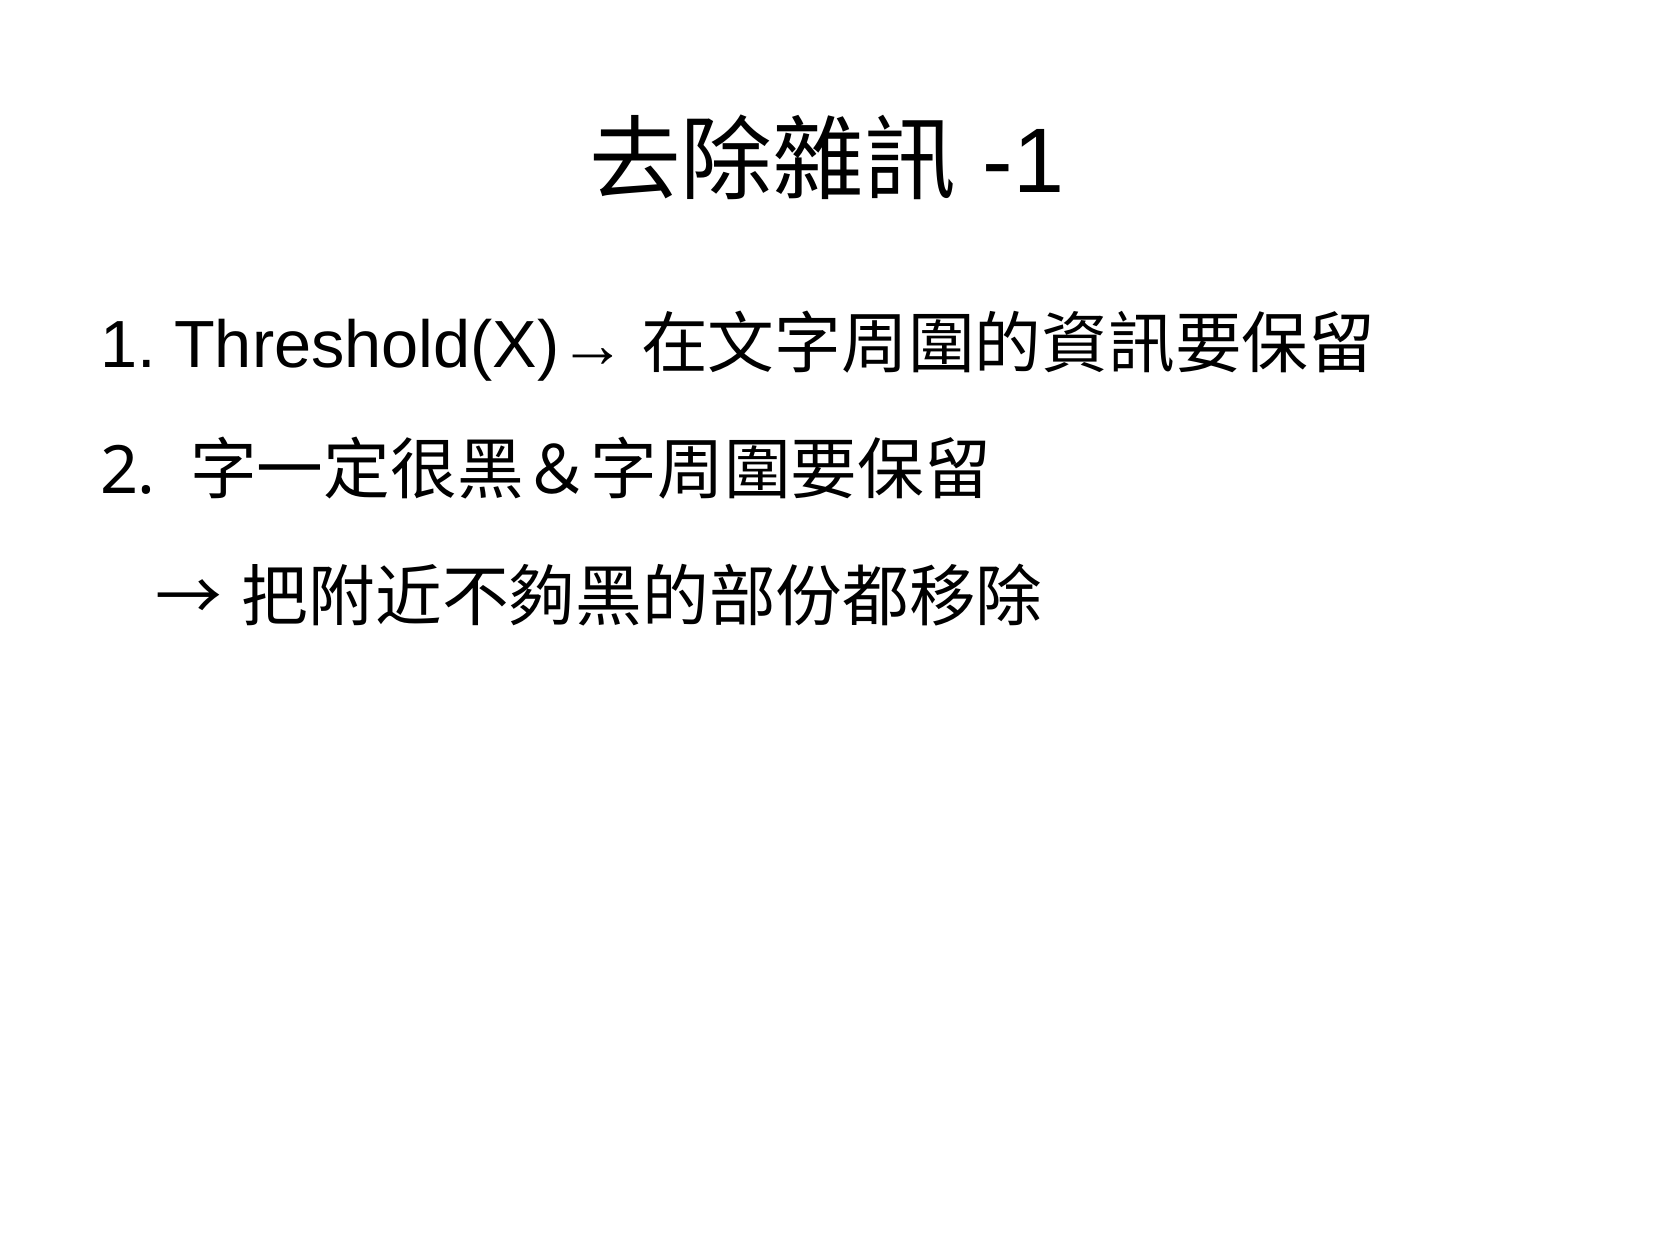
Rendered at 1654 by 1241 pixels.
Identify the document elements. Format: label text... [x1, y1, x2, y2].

title 去除雜訊-1 [82, 49, 1571, 257]
list Threshold(X)→在文字周圍的資訊要保留 字一定很黑＆字周圍要保留 →把附近不夠黑的部份都移除 [82, 290, 1571, 1010]
